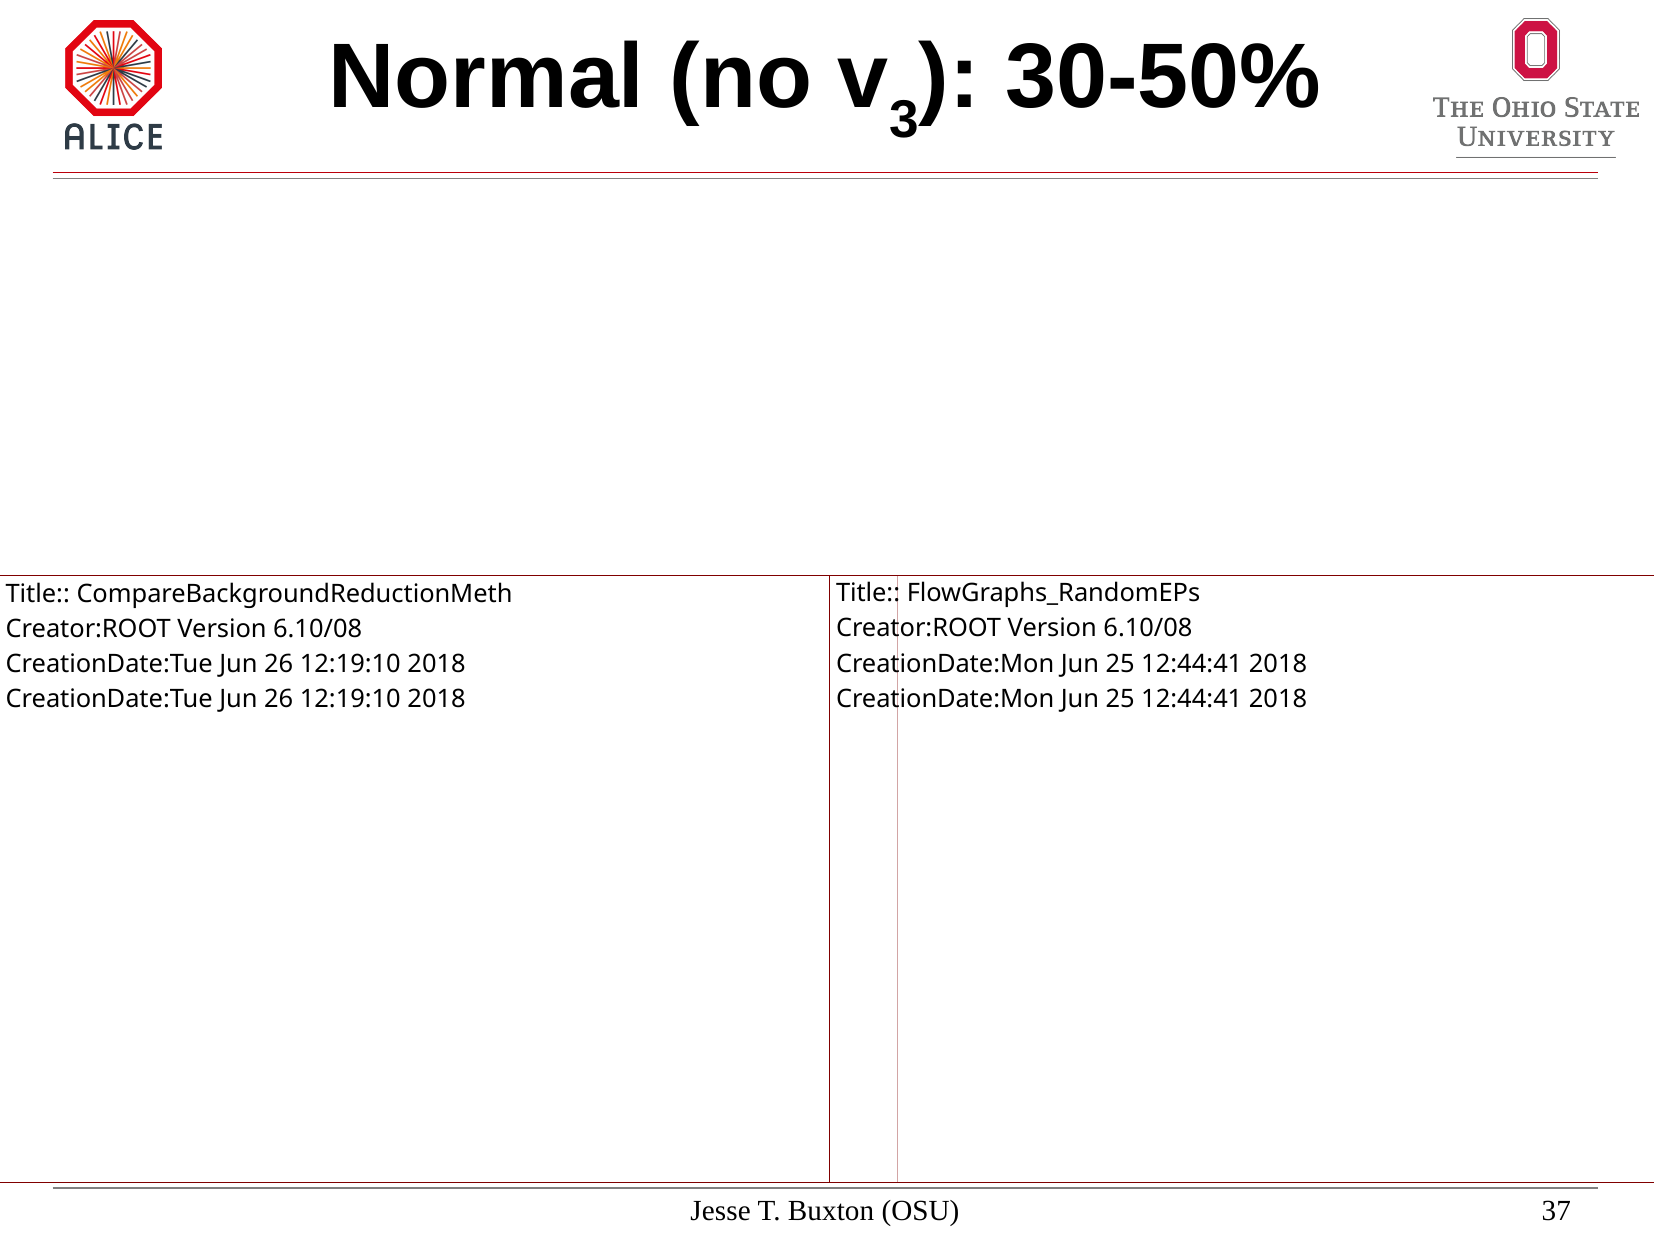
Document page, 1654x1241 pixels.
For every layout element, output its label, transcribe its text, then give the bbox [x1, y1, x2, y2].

picture [0, 573, 1654, 1183]
picture [65, 20, 137, 150]
title Normal (no v3): 30-50% [137, 1, 1513, 172]
picture [1513, 5, 1642, 171]
